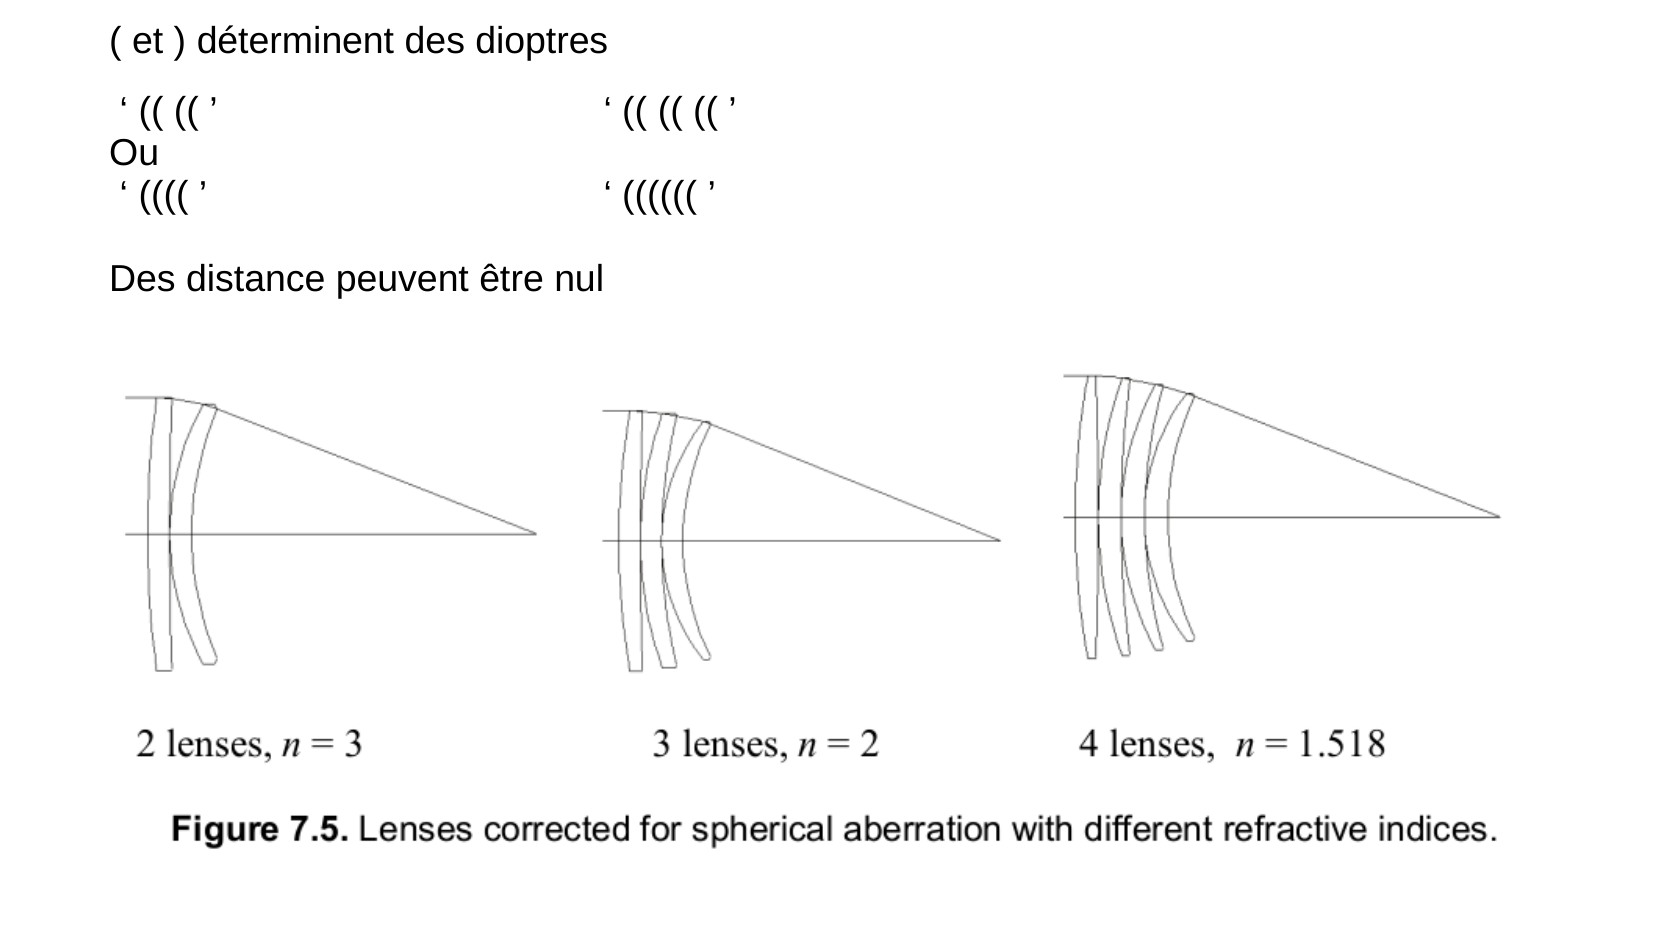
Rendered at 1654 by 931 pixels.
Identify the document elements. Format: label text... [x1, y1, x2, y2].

text_box ‘ (( (( ’ ‘ (( (( (( ’ Ou ‘ (((( ’ ‘ (((((( ’ Des distance peuvent être nul [94, 82, 1430, 308]
picture [74, 329, 1536, 863]
text_box ( et ) déterminent des dioptres [94, 11, 1619, 69]
